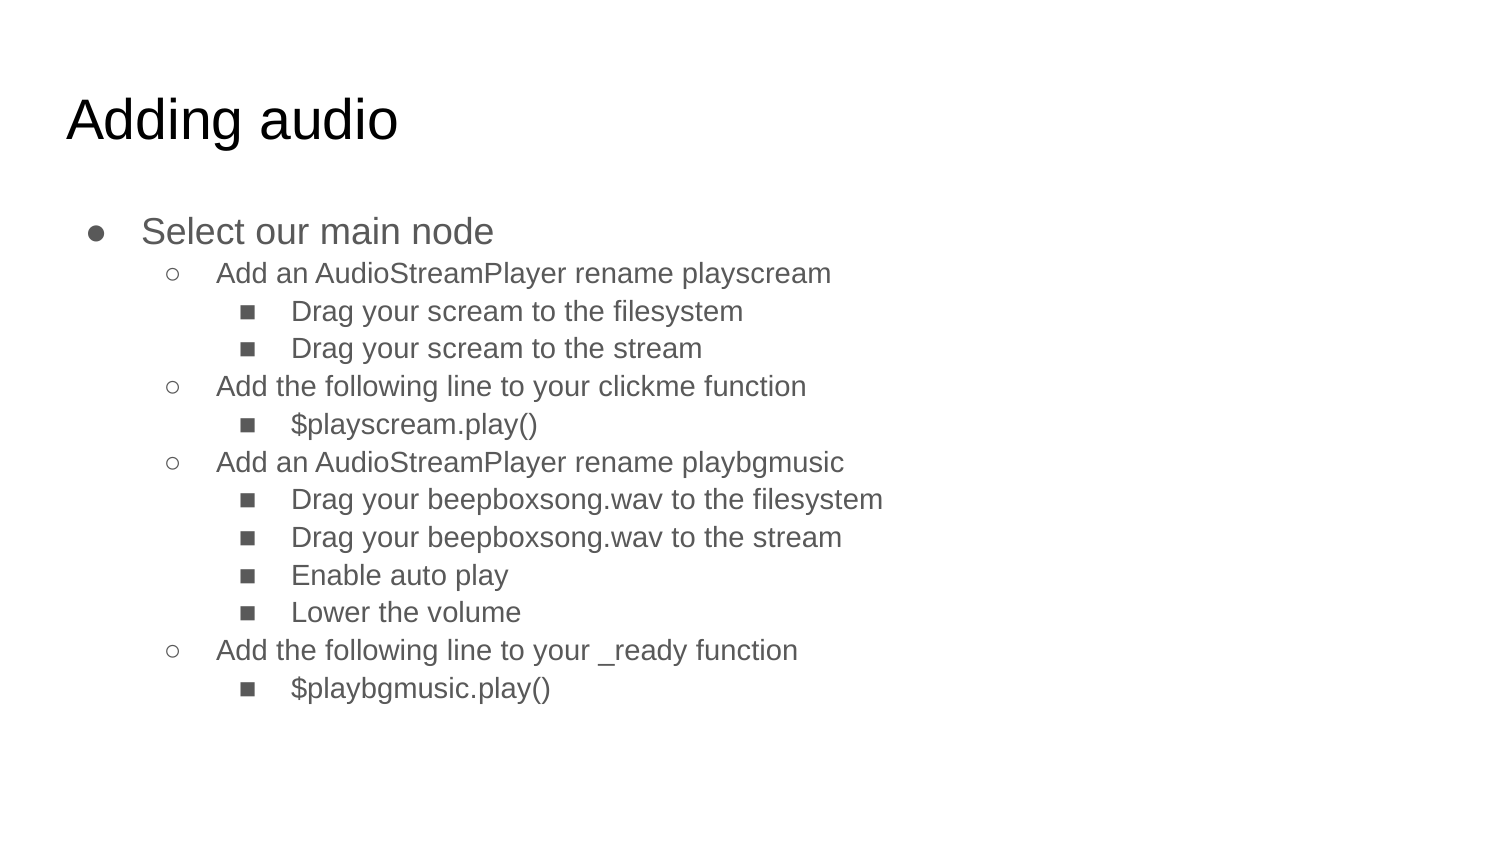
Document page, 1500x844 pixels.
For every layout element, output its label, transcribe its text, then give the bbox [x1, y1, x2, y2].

title Adding audio [51, 72, 1449, 167]
list Select our main node Add an AudioStreamPlayer rename playscream Drag your scream to the filesystem Drag your scream to the stream Add the following line to your clickme function $playscream.play() Add an AudioStreamPlayer rename playbgmusic Drag your beepboxsong.wav to the filesystem Drag your beepboxsong.wav to the stream Enable auto play Lower the volume Add the following line to your _ready function $playbgmusic.play() [51, 189, 1449, 750]
